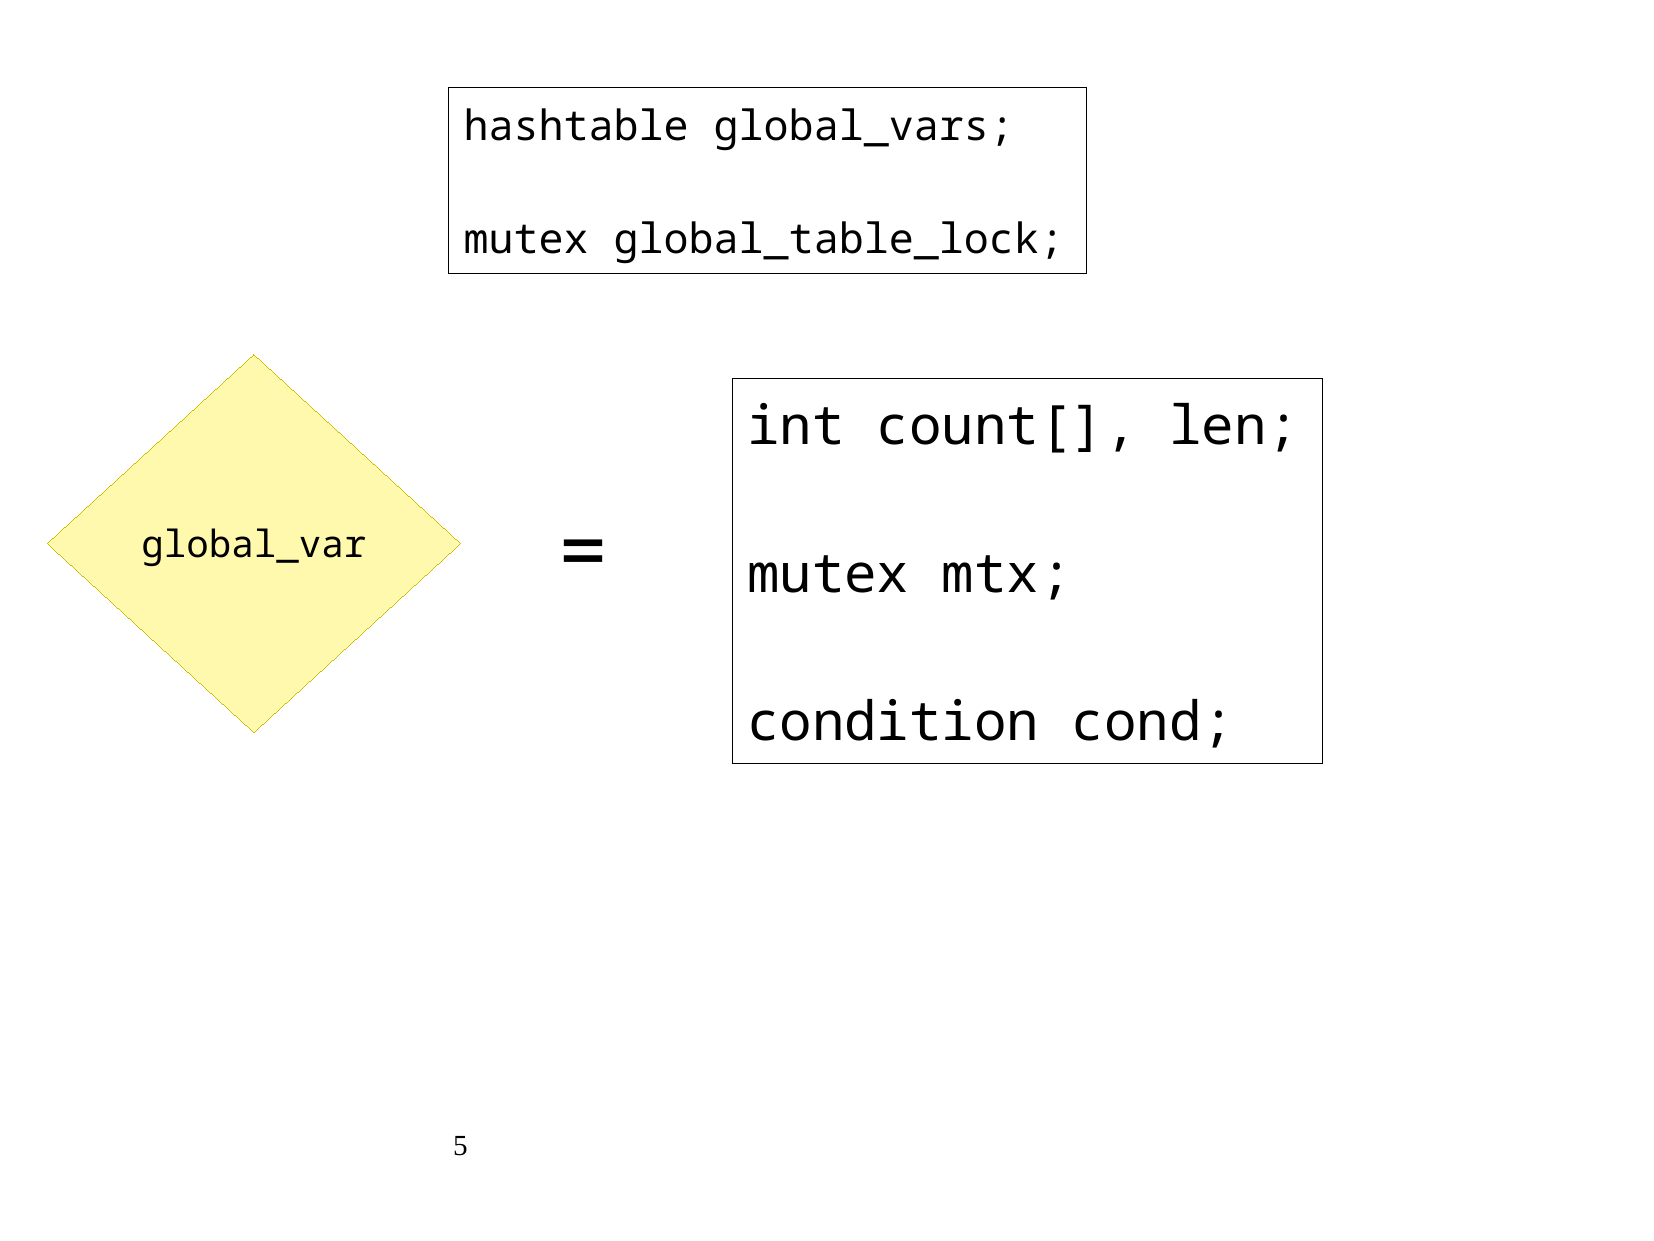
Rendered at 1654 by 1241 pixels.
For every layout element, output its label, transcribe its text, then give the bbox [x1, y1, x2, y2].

text_box global_var [47, 354, 461, 733]
text_box hashtable global_vars; mutex global_table_lock; [448, 87, 1087, 249]
text_box int count[], len; mutex mtx; condition cond; [732, 378, 1323, 709]
text_box = [543, 484, 638, 596]
